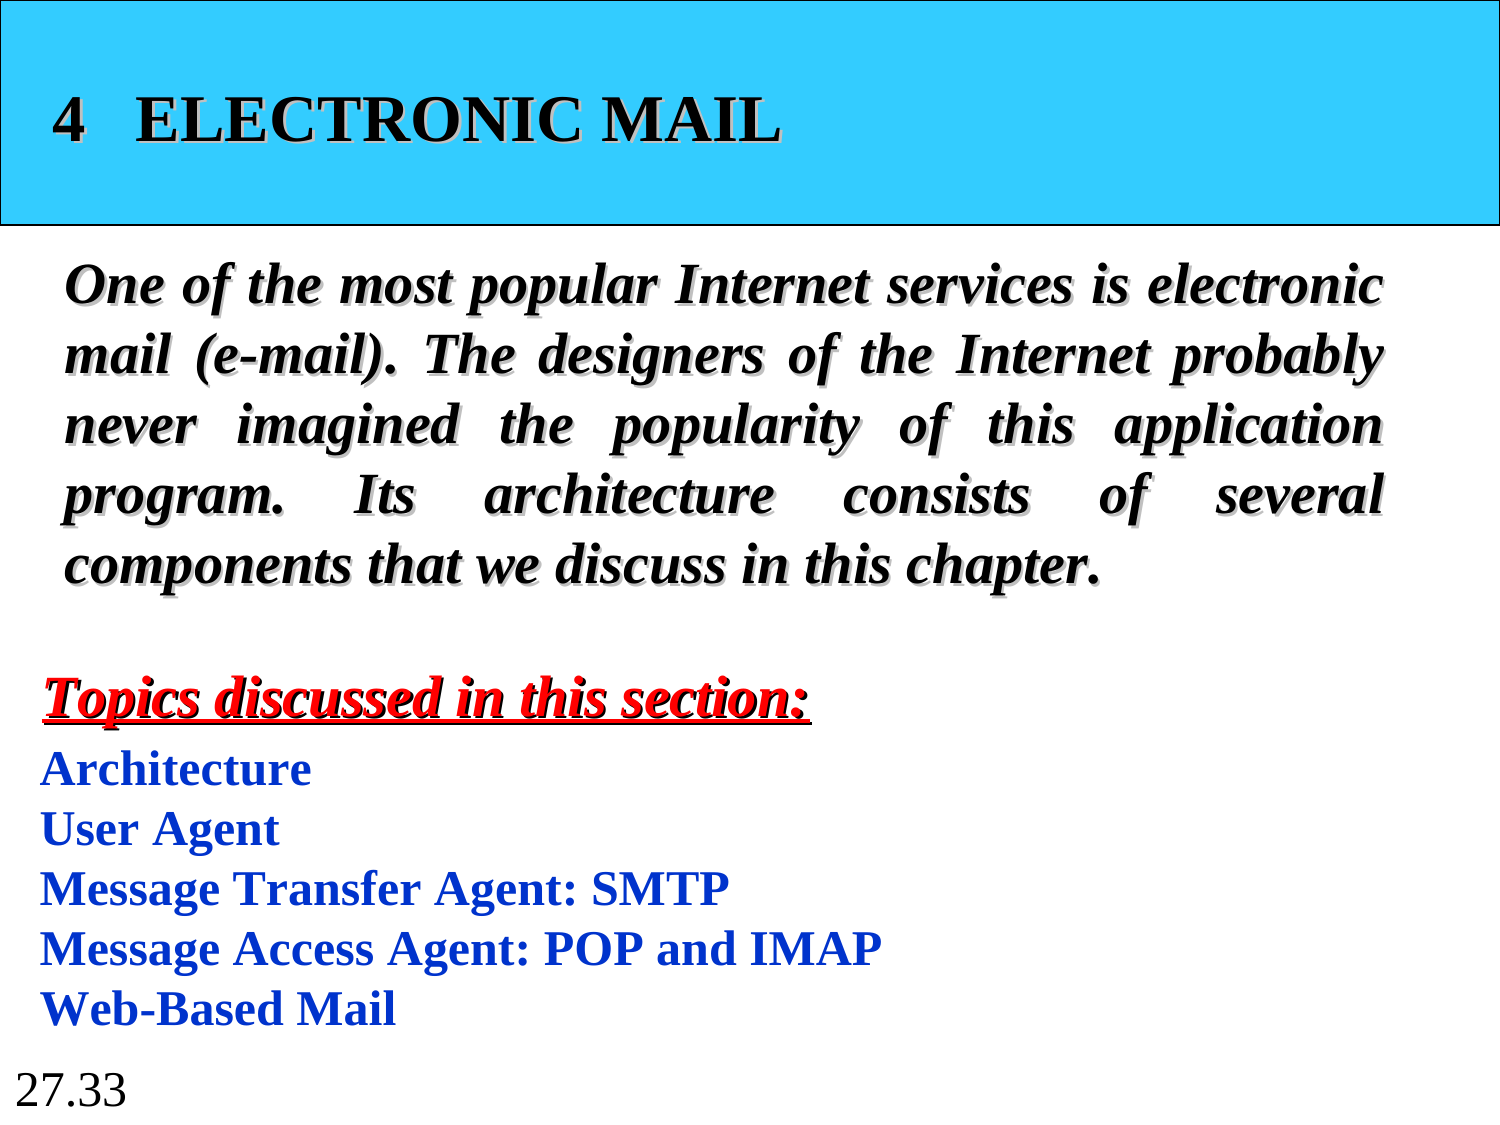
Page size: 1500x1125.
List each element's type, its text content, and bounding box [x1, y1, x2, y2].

text_box One of the most popular Internet services is electronic mail (e-mail). The designers of the Internet probably never imagined the popularity of this application program. Its architecture consists of several components that we discuss in this chapter. [50, 237, 1401, 603]
text_box Architecture User Agent Message Transfer Agent: SMTP Message Access Agent: POP and IMAP Web-Based Mail [24, 728, 1125, 1044]
text_box Topics discussed in this section: [26, 650, 825, 736]
text_box 4 ELECTRONIC MAIL [37, 66, 799, 163]
text_box [0, 0, 1500, 225]
